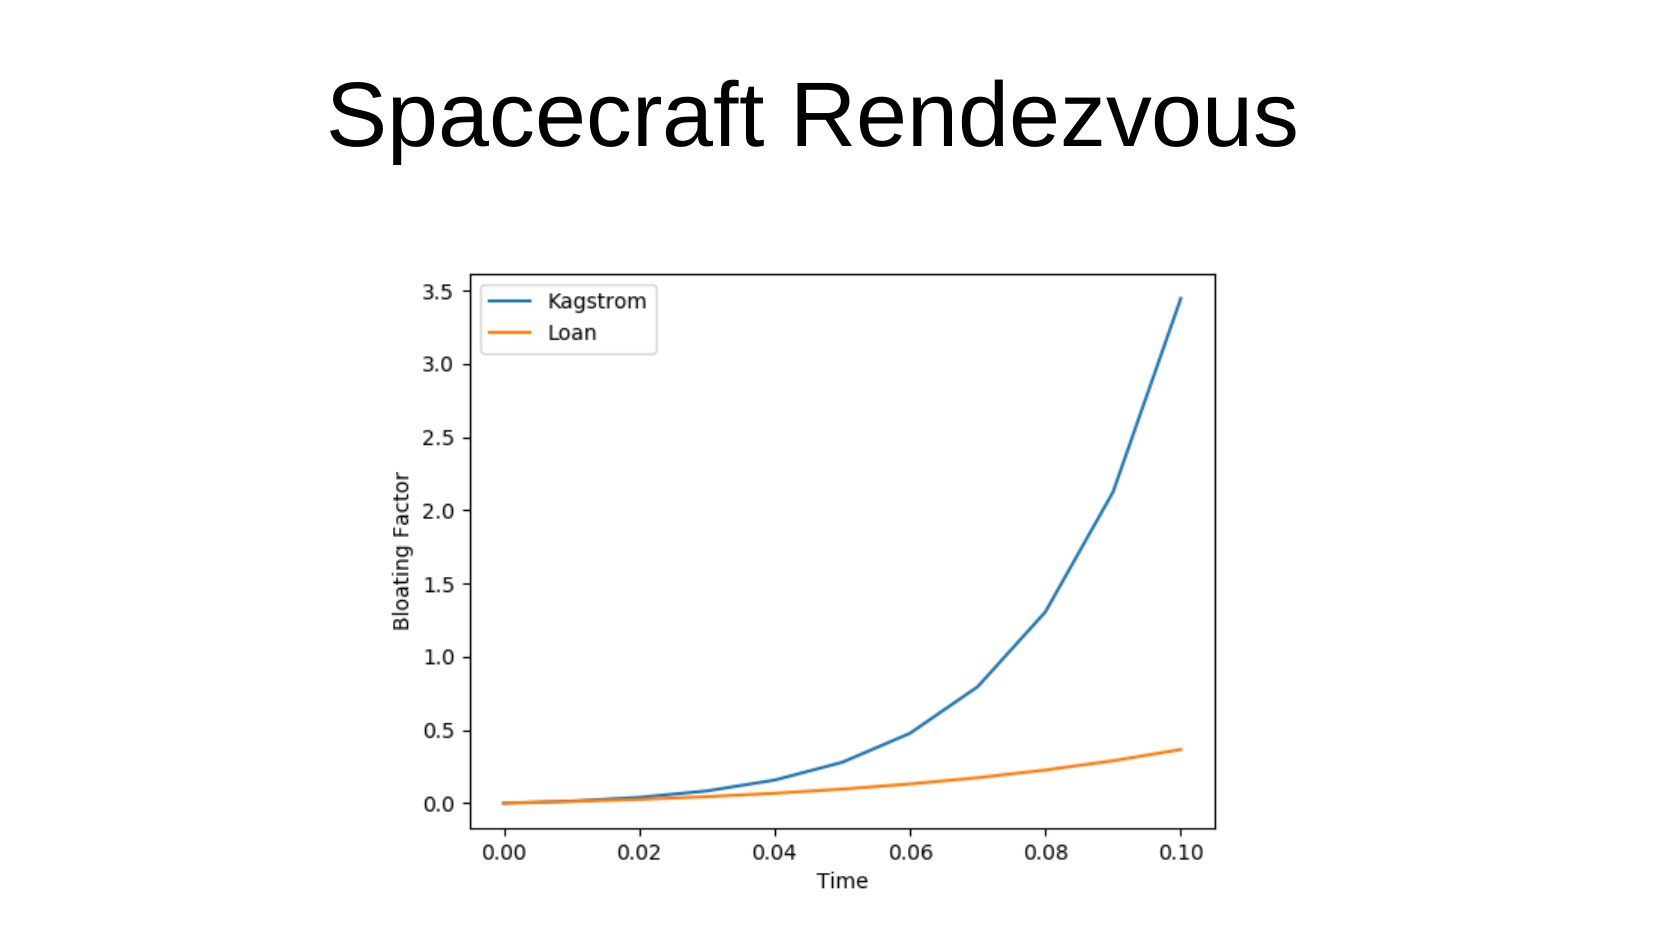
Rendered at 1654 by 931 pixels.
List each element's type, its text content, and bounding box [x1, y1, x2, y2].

picture [350, 187, 1311, 908]
title Spacecraft Rendezvous [82, 37, 1571, 193]
